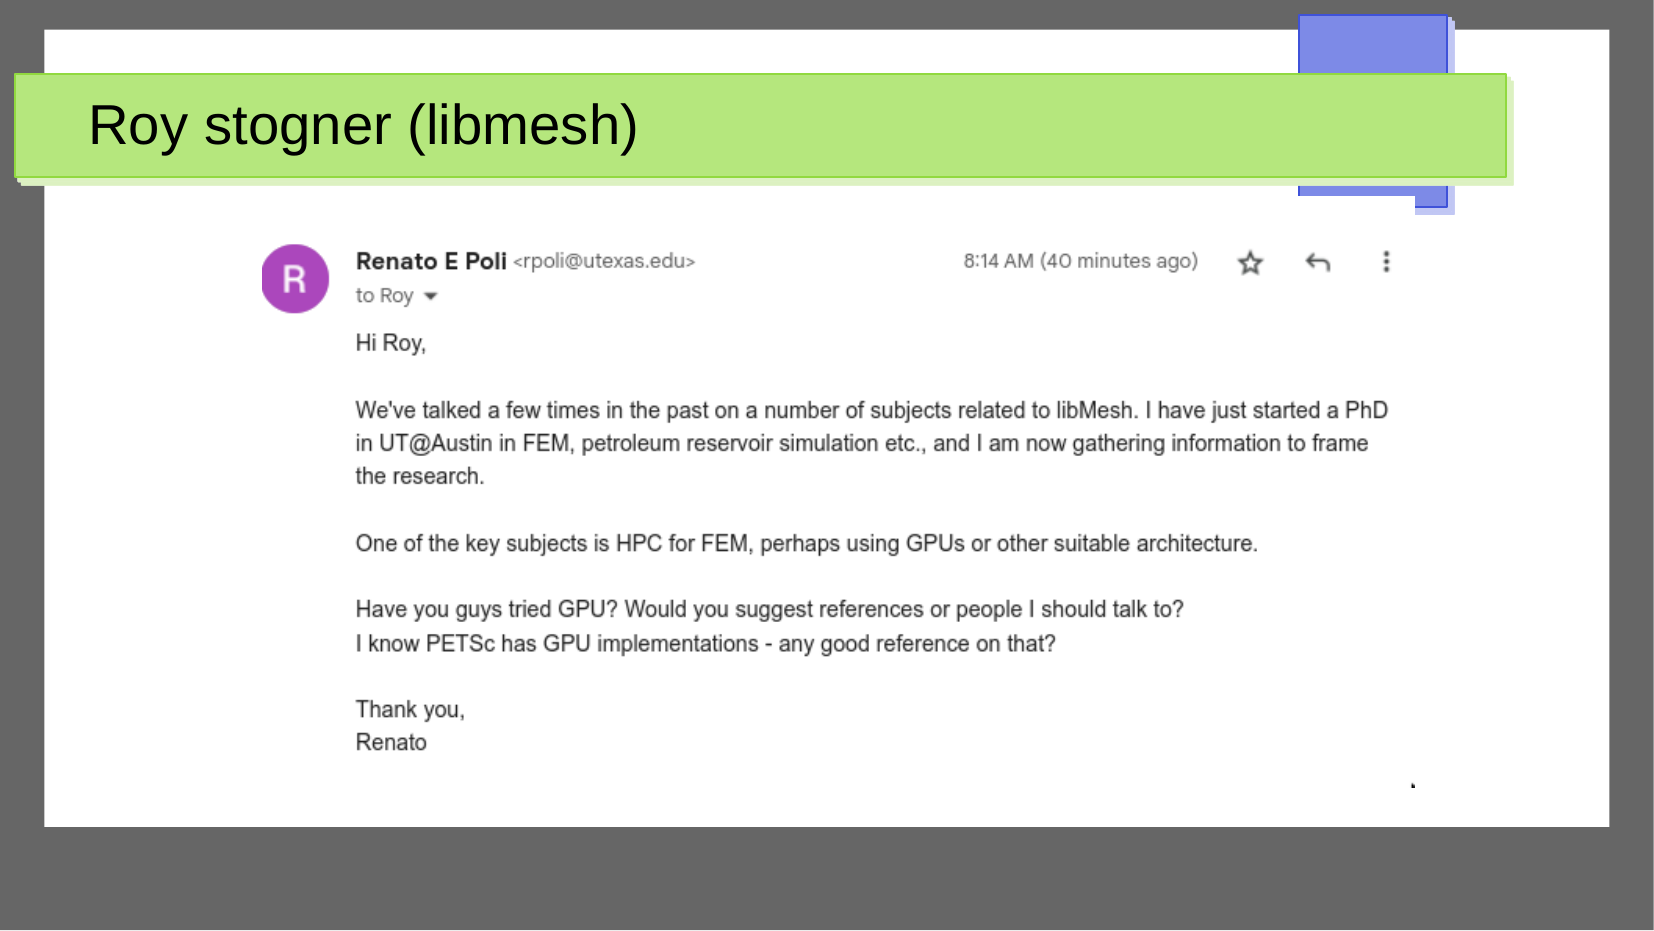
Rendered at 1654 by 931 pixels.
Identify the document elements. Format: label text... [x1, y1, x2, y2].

picture [262, 196, 1415, 788]
title Roy stogner (libmesh) [88, 73, 1506, 178]
